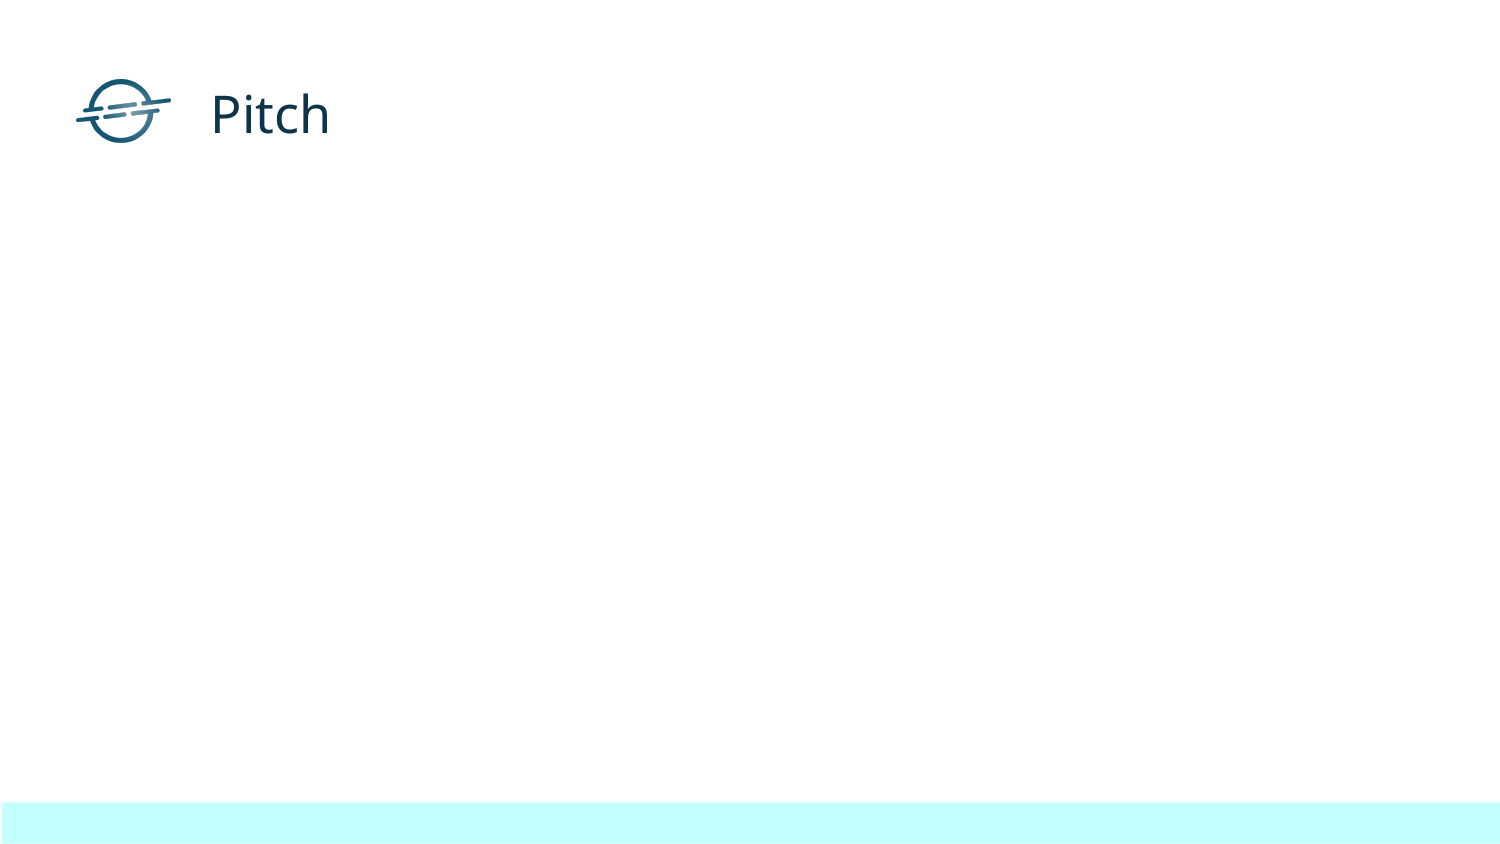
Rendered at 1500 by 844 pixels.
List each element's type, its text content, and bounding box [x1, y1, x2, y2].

picture [76, 79, 171, 143]
text_box [1, 802, 1500, 844]
title Pitch [195, 66, 1068, 154]
